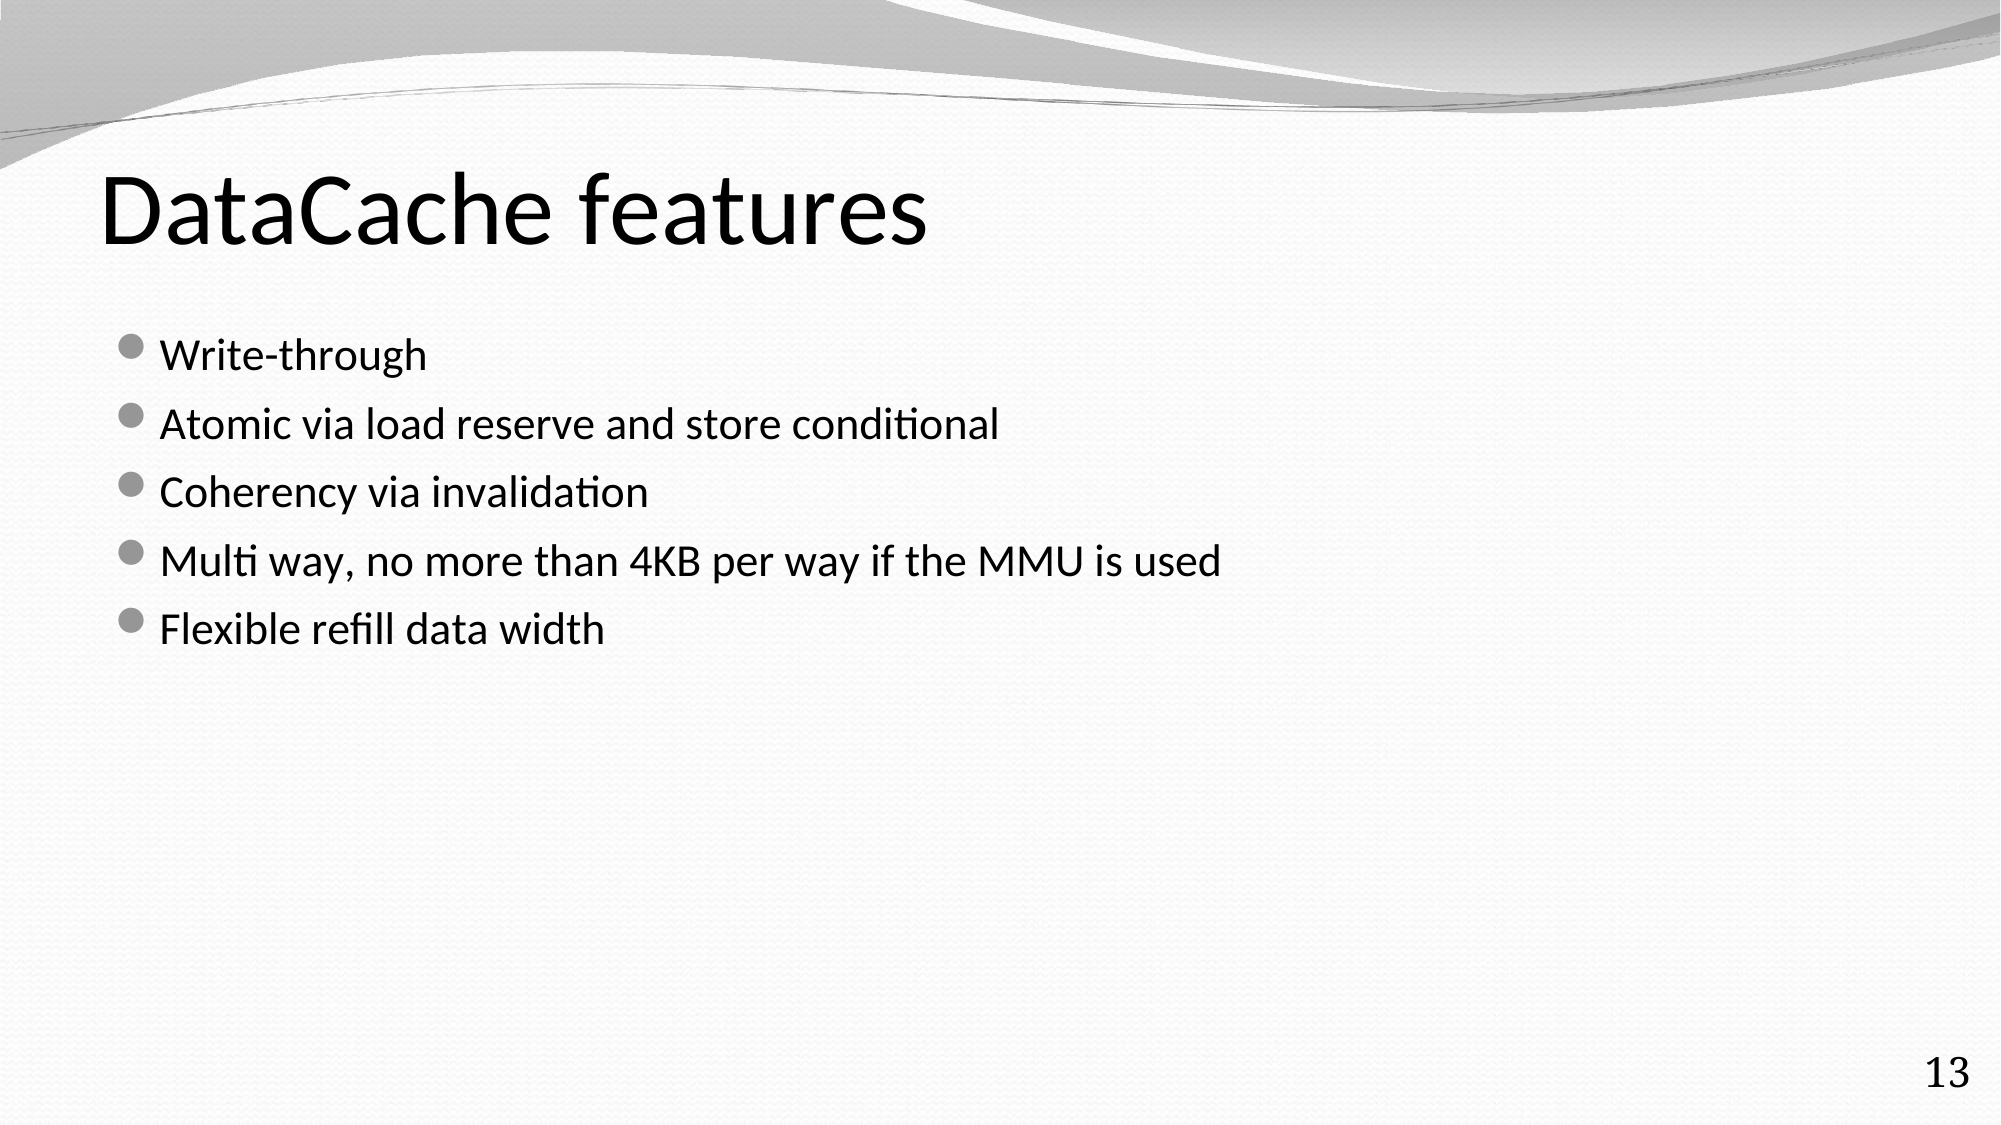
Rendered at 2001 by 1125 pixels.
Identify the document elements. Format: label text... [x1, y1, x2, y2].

text_box <numéro> [1804, 1042, 1971, 1103]
list Write-through Atomic via load reserve and store conditional Coherency via invalidation Multi way, no more than 4KB per way if the MMU is used Flexible refill data width [99, 317, 1901, 1038]
picture [0, 0, 2001, 1125]
title DataCache features [99, 77, 1901, 266]
